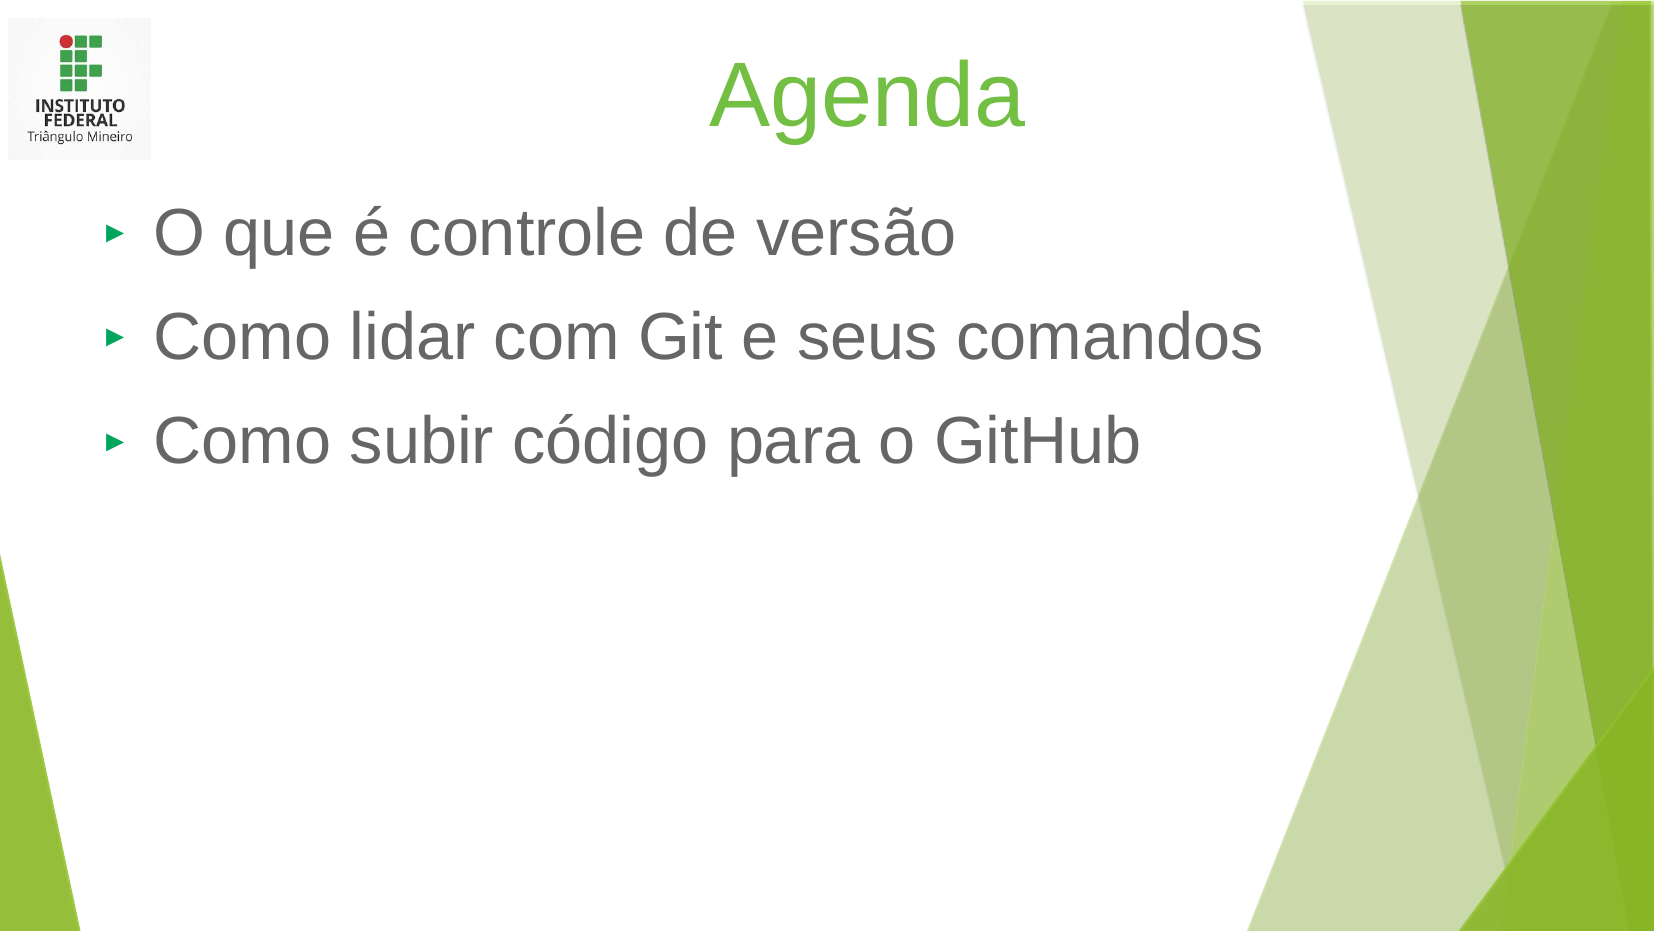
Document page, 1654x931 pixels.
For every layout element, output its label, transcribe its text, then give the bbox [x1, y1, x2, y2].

picture [8, 18, 151, 160]
title Agenda [165, 31, 1571, 160]
list O que é controle de versão Como lidar com Git e seus comandos Como subir código para o GitHub [82, 195, 1571, 758]
